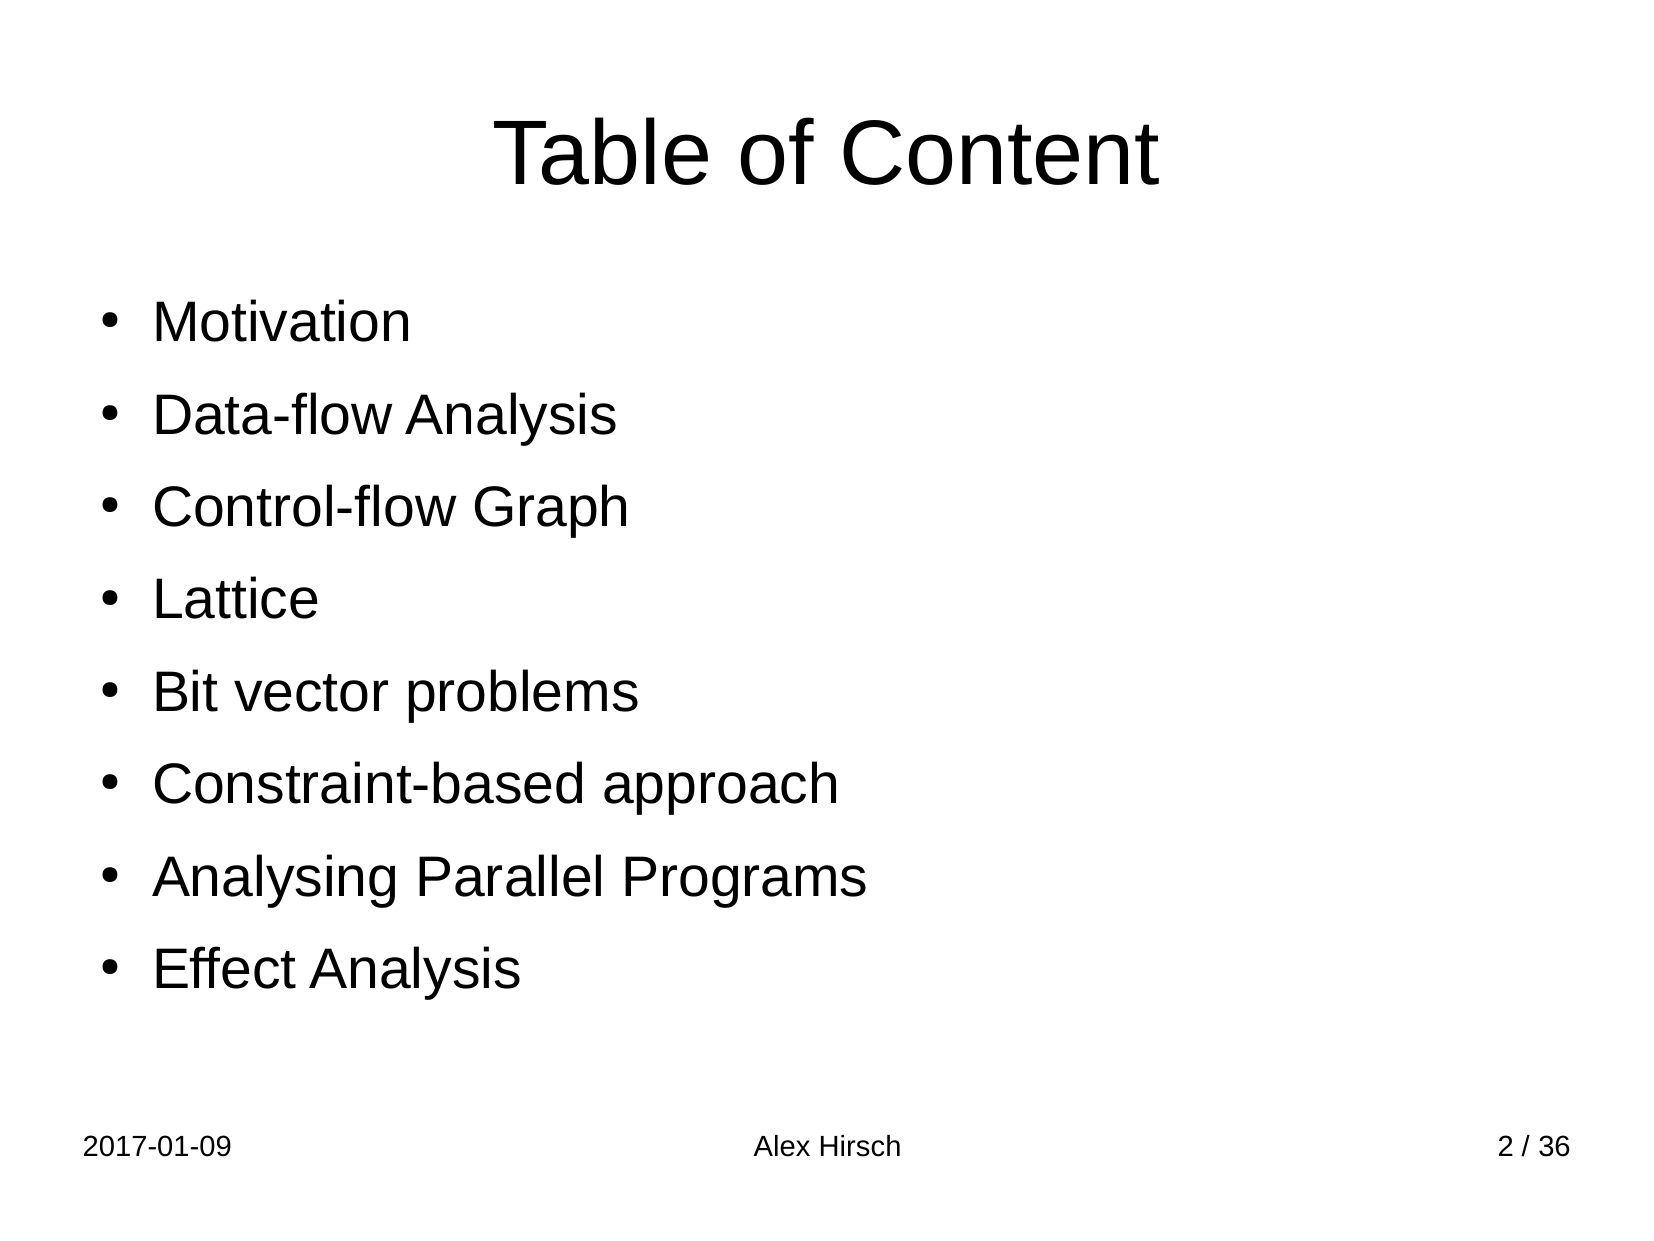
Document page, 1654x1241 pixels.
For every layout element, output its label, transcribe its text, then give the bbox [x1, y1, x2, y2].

title Table of Content [82, 49, 1571, 257]
list Motivation Data-flow Analysis Control-flow Graph Lattice Bit vector problems Constraint-based approach Analysing Parallel Programs Effect Analysis [82, 290, 1571, 1010]
